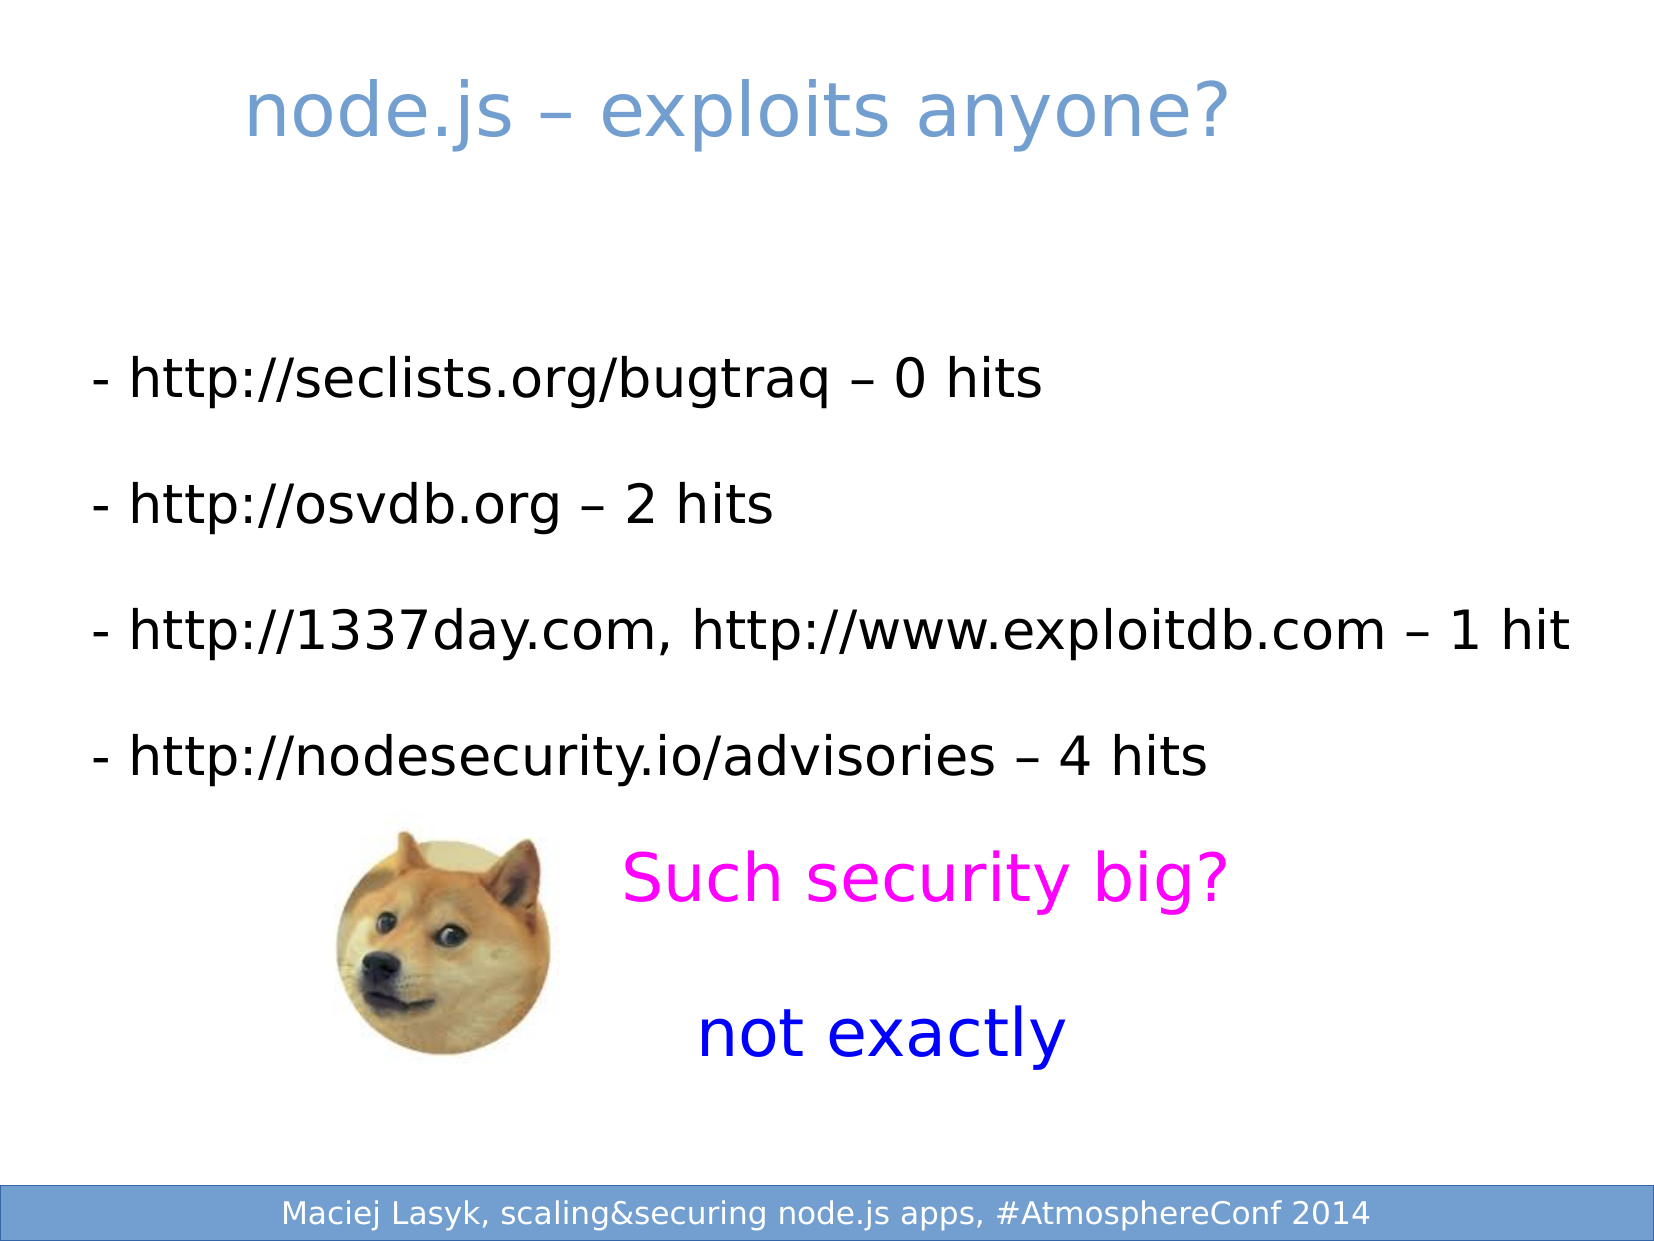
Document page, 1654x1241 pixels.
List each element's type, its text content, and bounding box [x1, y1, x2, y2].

picture [285, 788, 604, 1107]
text_box - http://seclists.org/bugtraq – 0 hits - http://osvdb.org – 2 hits - http://1337day.com, http://www.exploitdb.com – 1 hit - http://nodesecurity.io/advisories – 4 hits [77, 276, 1589, 733]
text_box Maciej Lasyk, scaling&securing node.js apps, #AtmosphereConf 2014 [266, 1188, 1388, 1240]
text_box Such security big? not exactly [606, 831, 1248, 1081]
text_box [0, 1185, 1654, 1241]
text_box node.js – exploits anyone? [228, 60, 1249, 163]
